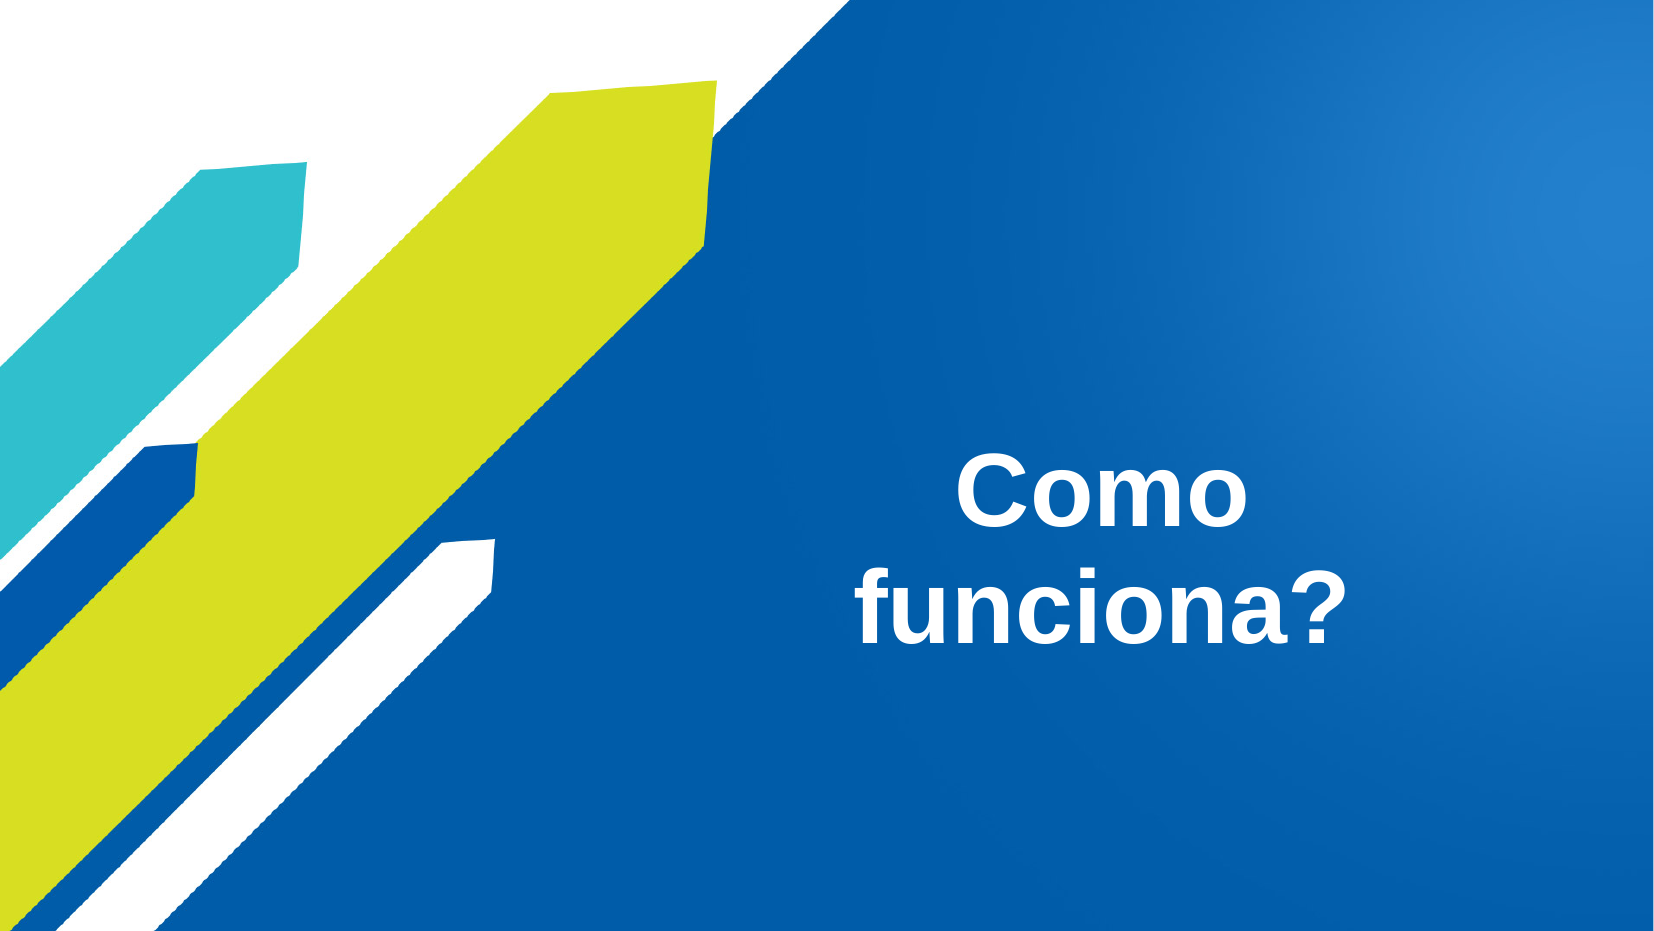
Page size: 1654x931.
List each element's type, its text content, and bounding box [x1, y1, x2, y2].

text_box Como funciona? [838, 425, 1630, 709]
picture [0, 0, 1654, 931]
